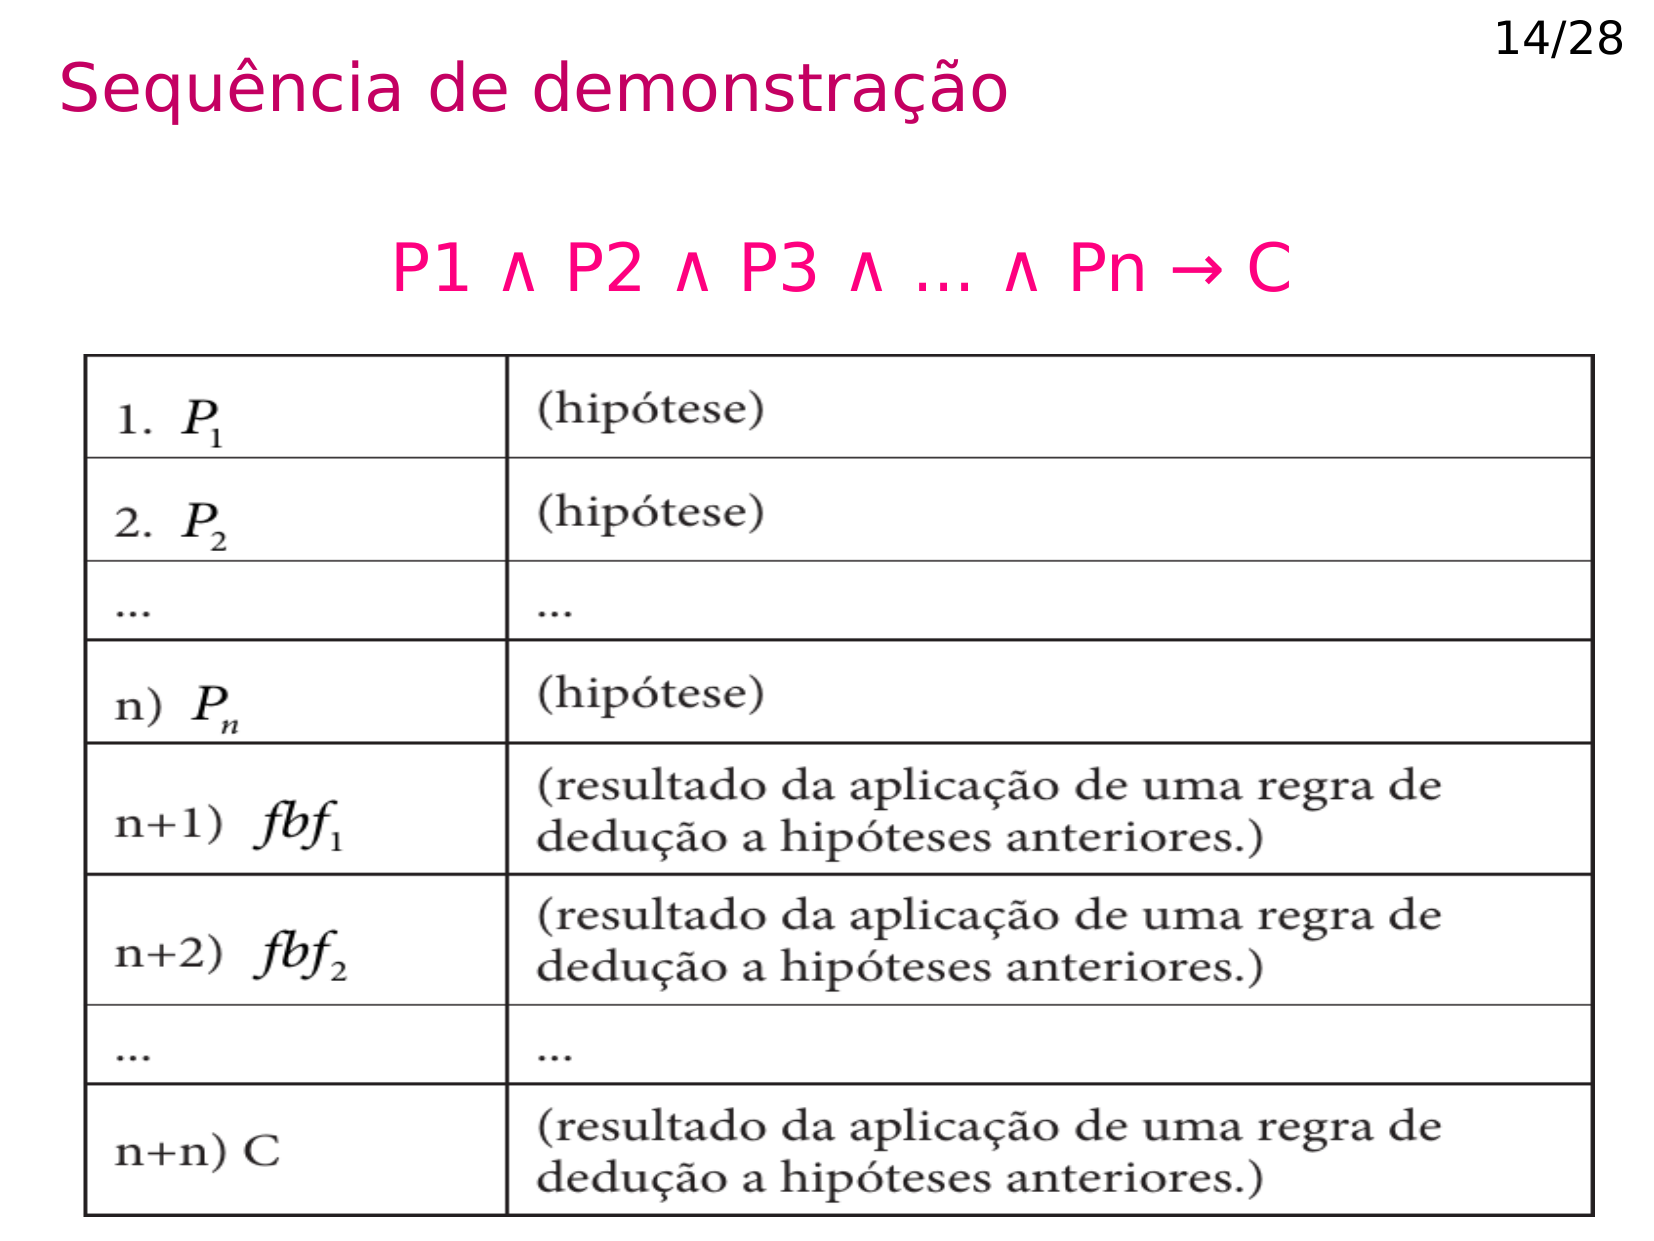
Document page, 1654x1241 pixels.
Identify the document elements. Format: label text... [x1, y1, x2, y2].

picture [82, 354, 1595, 1217]
title Sequência de demonstração [59, 29, 1625, 148]
text_box P1 ∧ P2 ∧ P3 ∧ ... ∧ Pn → C [376, 222, 1323, 315]
